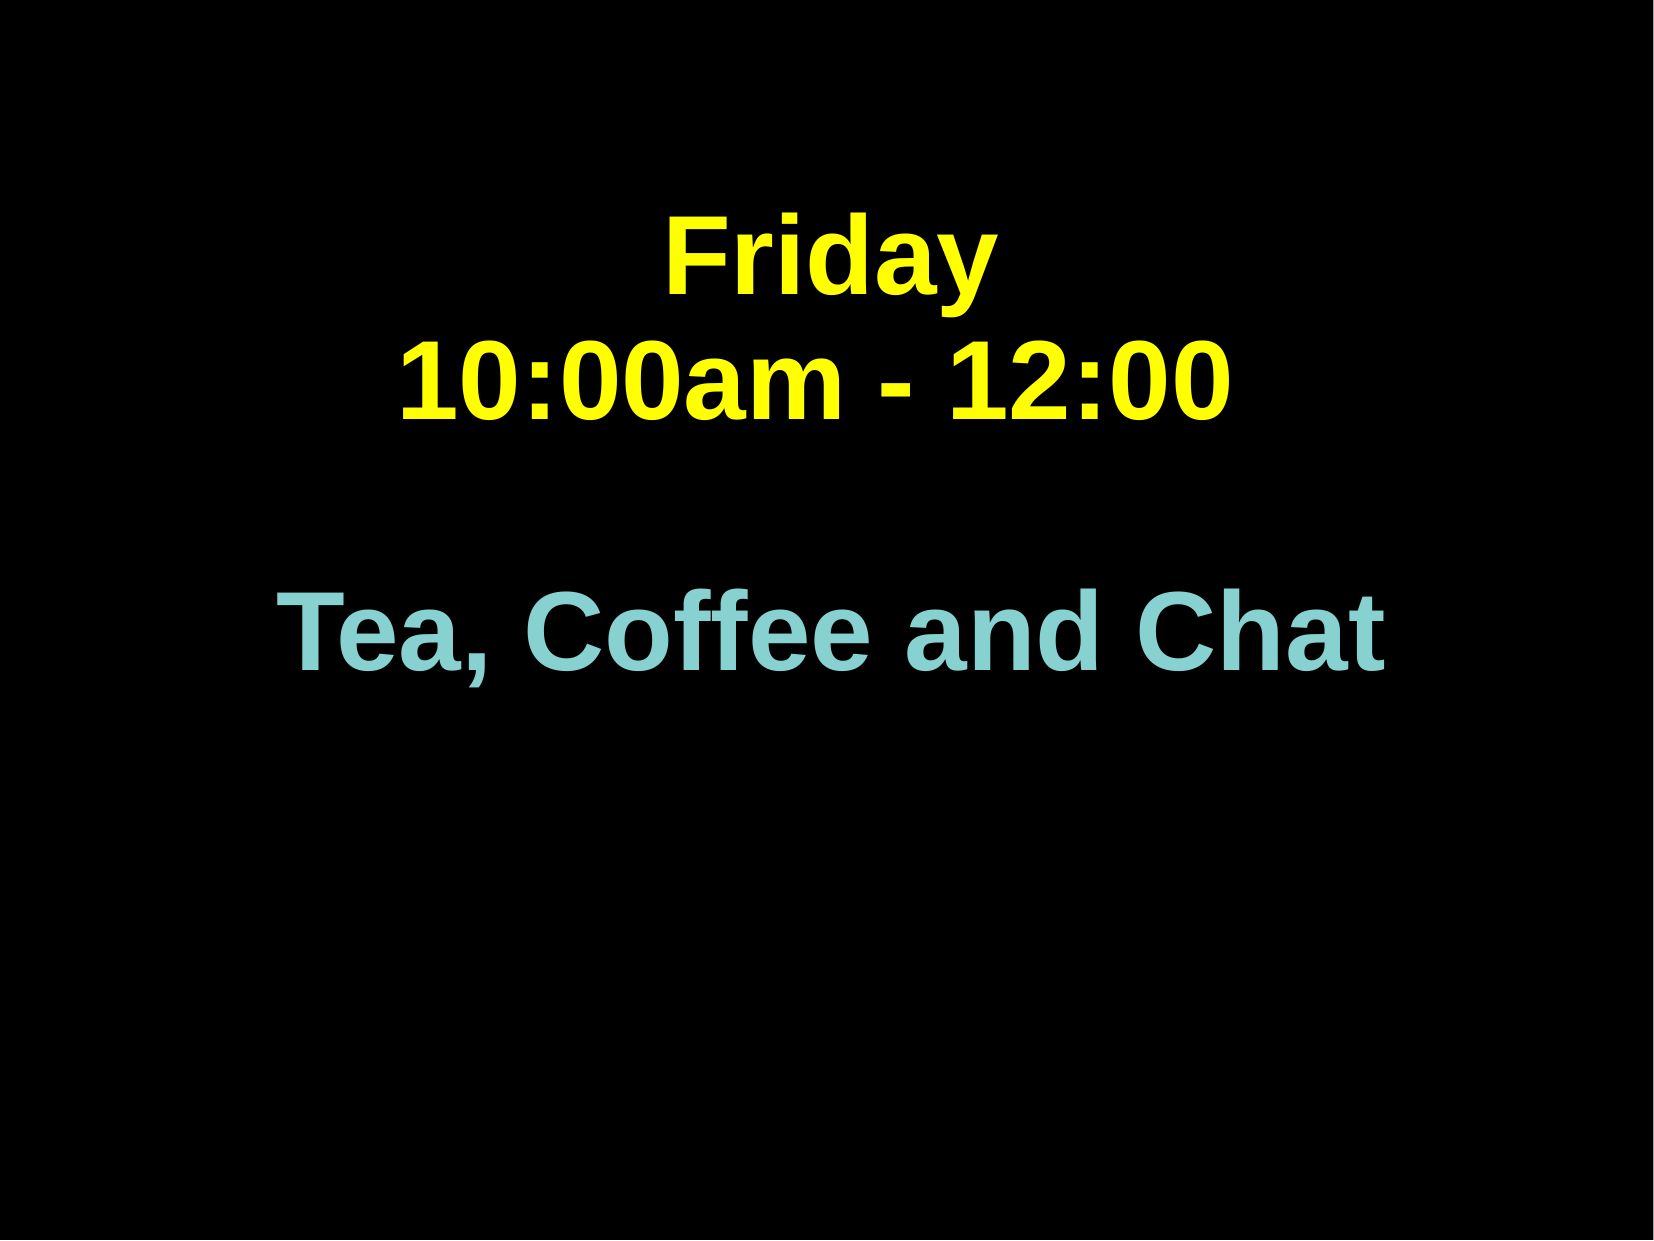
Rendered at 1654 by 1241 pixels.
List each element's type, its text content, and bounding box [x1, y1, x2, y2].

text_box Friday 10:00am - 12:00 Tea, Coffee and Chat [59, 59, 1603, 1179]
